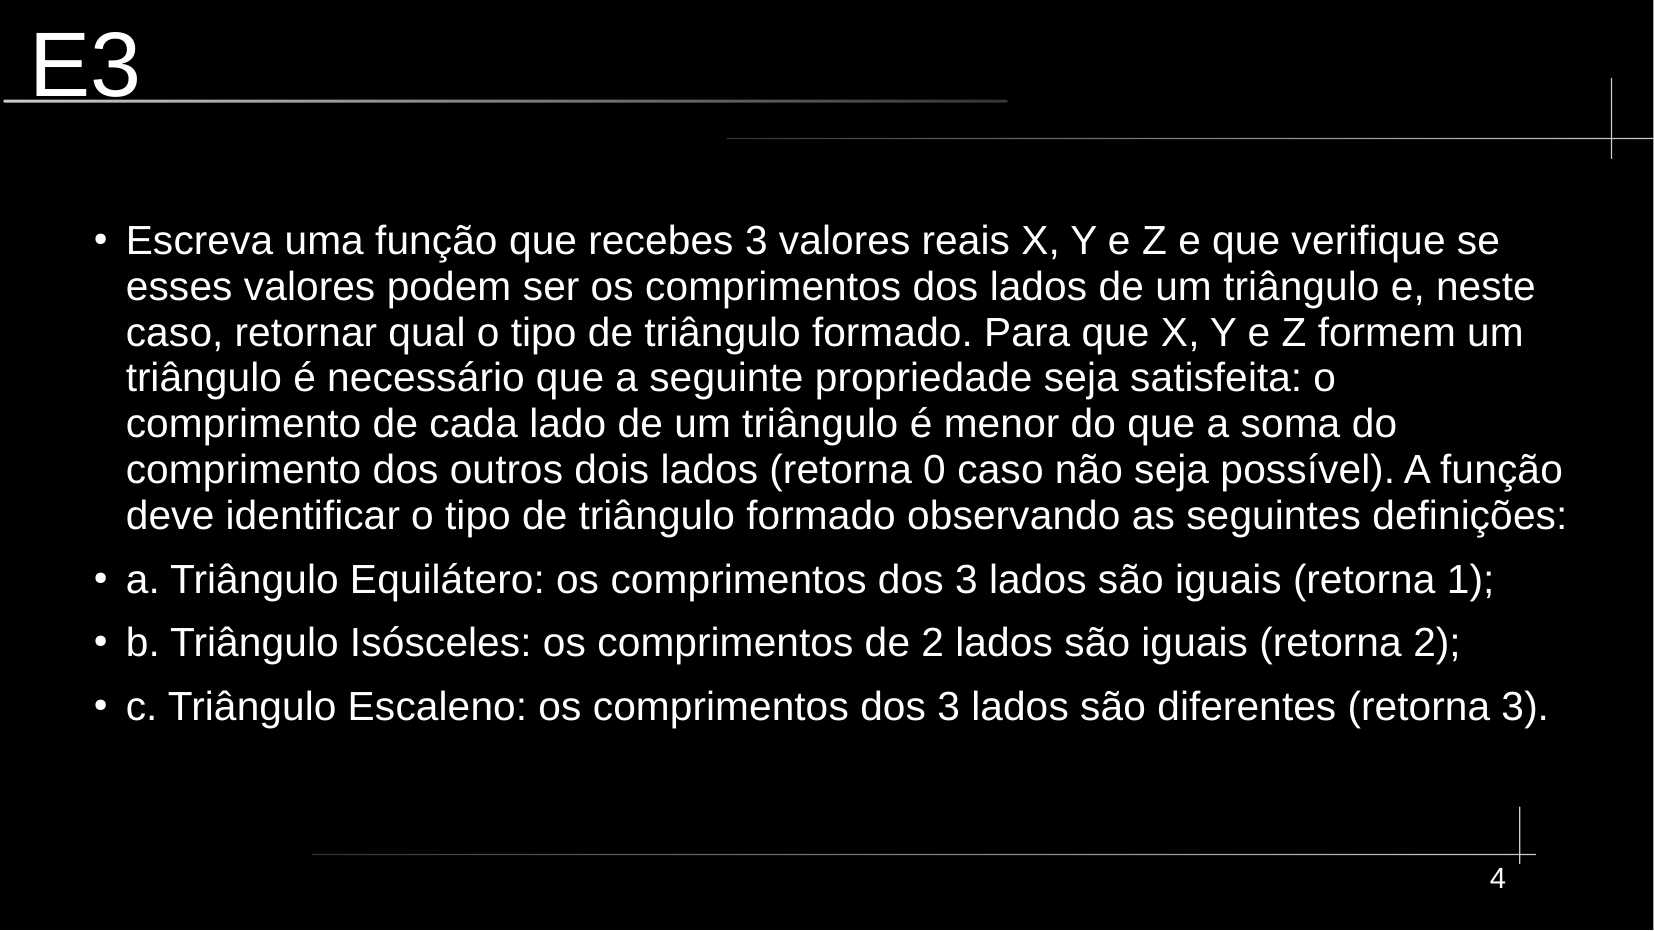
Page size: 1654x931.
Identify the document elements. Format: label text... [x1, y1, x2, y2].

list Escreva uma função que recebes 3 valores reais X, Y e Z e que verifique se esses valores podem ser os comprimentos dos lados de um triângulo e, neste caso, retornar qual o tipo de triângulo formado. Para que X, Y e Z formem um triângulo é necessário que a seguinte propriedade seja satisfeita: o comprimento de cada lado de um triângulo é menor do que a soma do comprimento dos outros dois lados (retorna 0 caso não seja possível). A função deve identificar o tipo de triângulo formado observando as seguintes definições: a. Triângulo Equilátero: os comprimentos dos 3 lados são iguais (retorna 1); b. Triângulo Isósceles: os comprimentos de 2 lados são iguais (retorna 2); c. Triângulo Escaleno: os comprimentos dos 3 lados são diferentes (retorna 3). [82, 217, 1571, 758]
title E3 [29, 11, 1595, 119]
